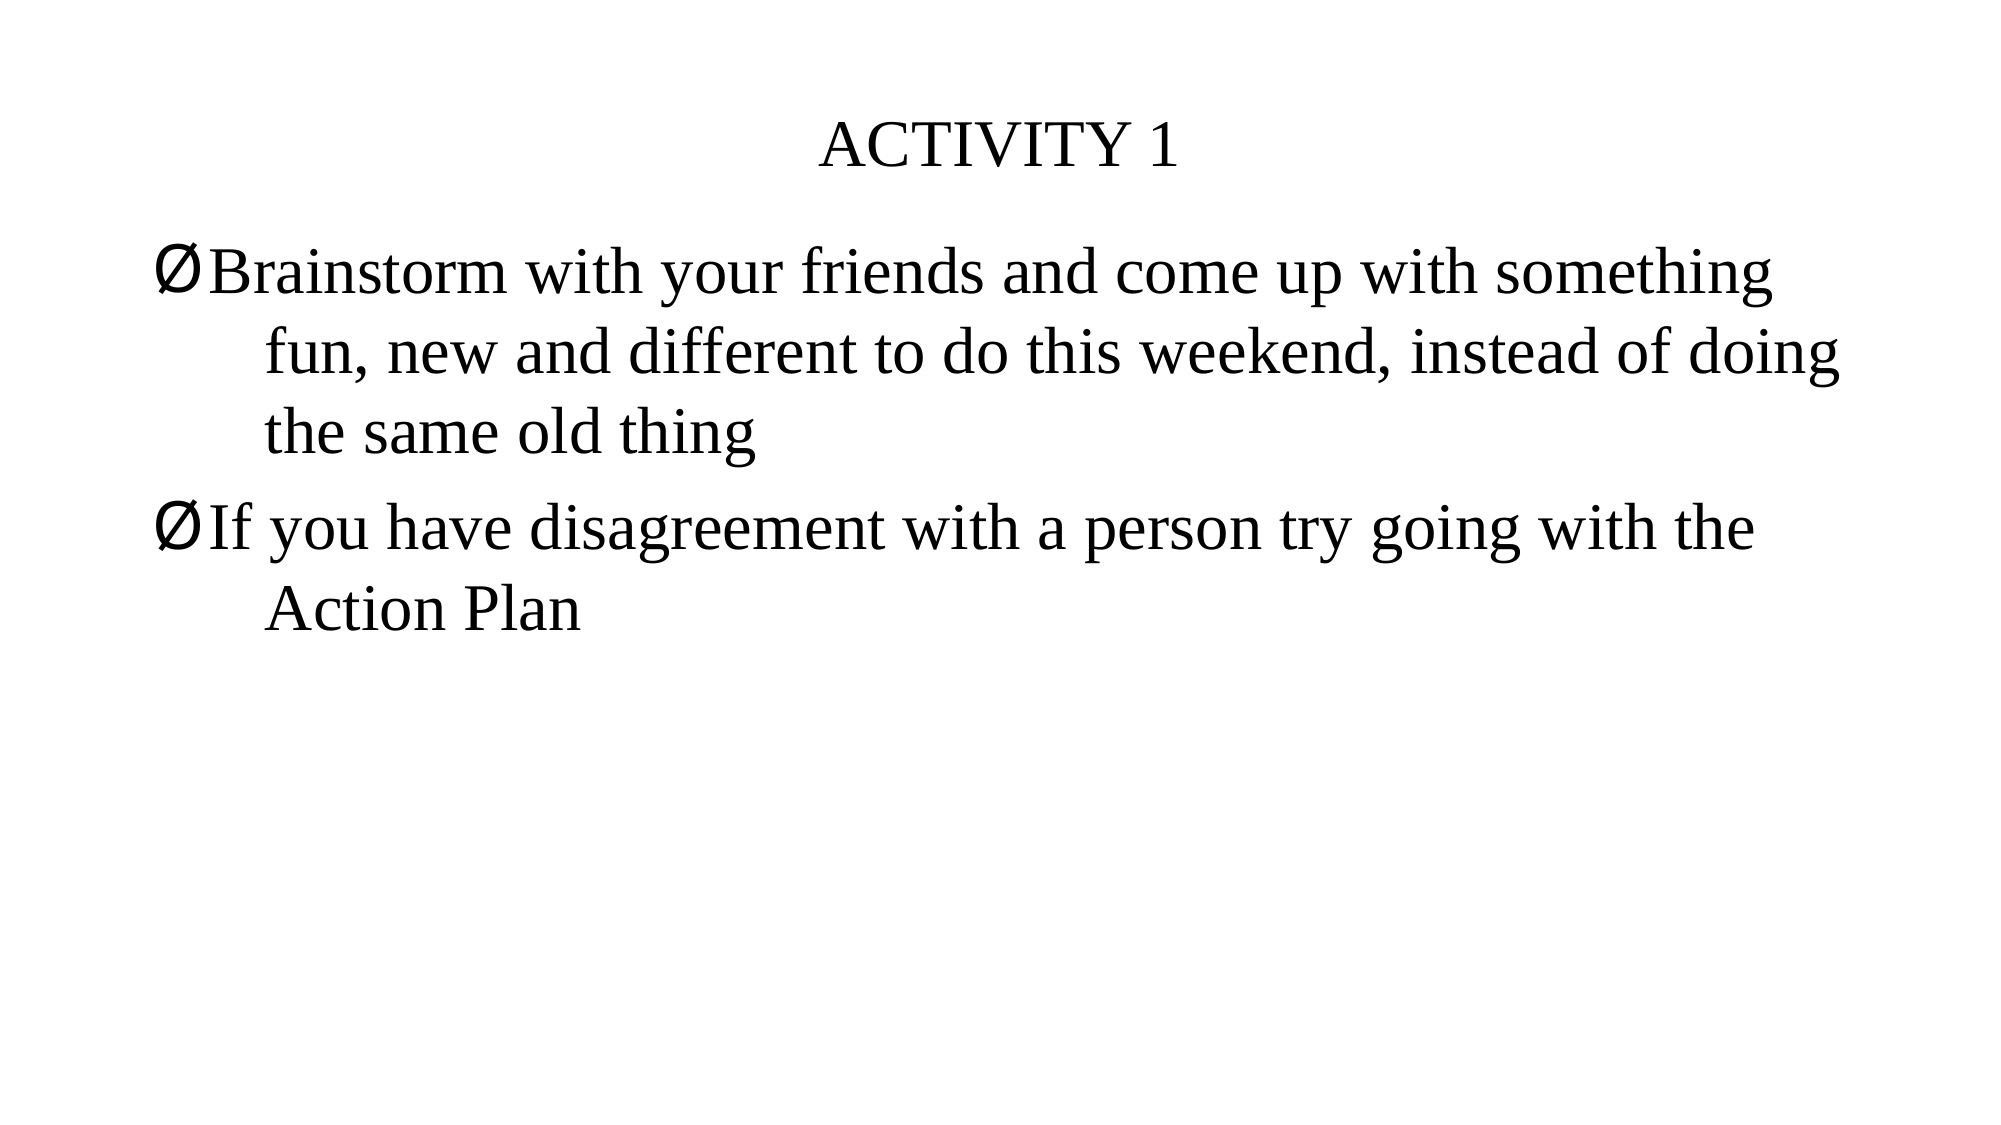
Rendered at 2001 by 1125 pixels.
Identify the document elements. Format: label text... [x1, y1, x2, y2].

list Brainstorm with your friends and come up with something fun, new and different to do this weekend, instead of doing the same old thing If you have disagreement with a person try going with the Action Plan [137, 218, 1863, 1014]
title ACTIVITY 1 [137, 59, 1863, 218]
